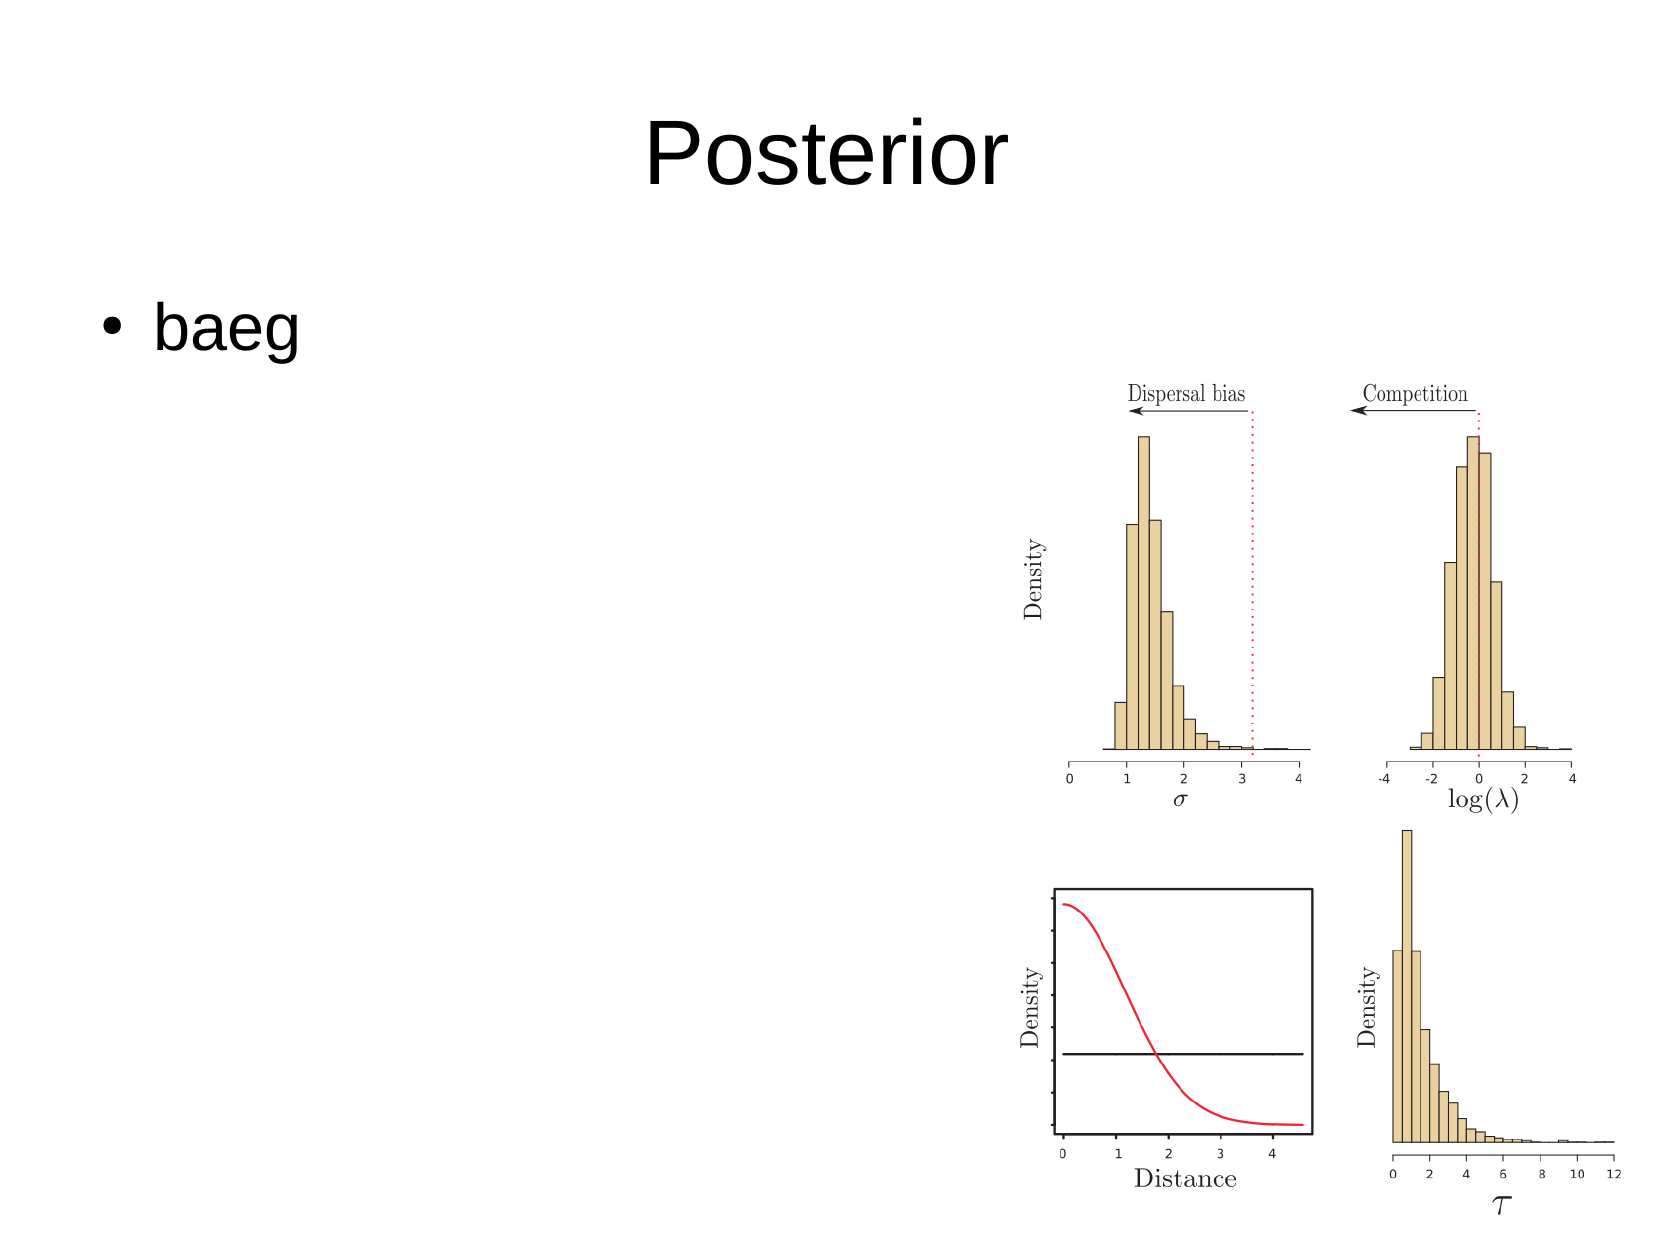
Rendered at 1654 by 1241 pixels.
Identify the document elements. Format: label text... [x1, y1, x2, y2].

title Posterior [82, 49, 1571, 257]
picture [1020, 383, 1621, 1216]
list baeg [82, 290, 1571, 1010]
